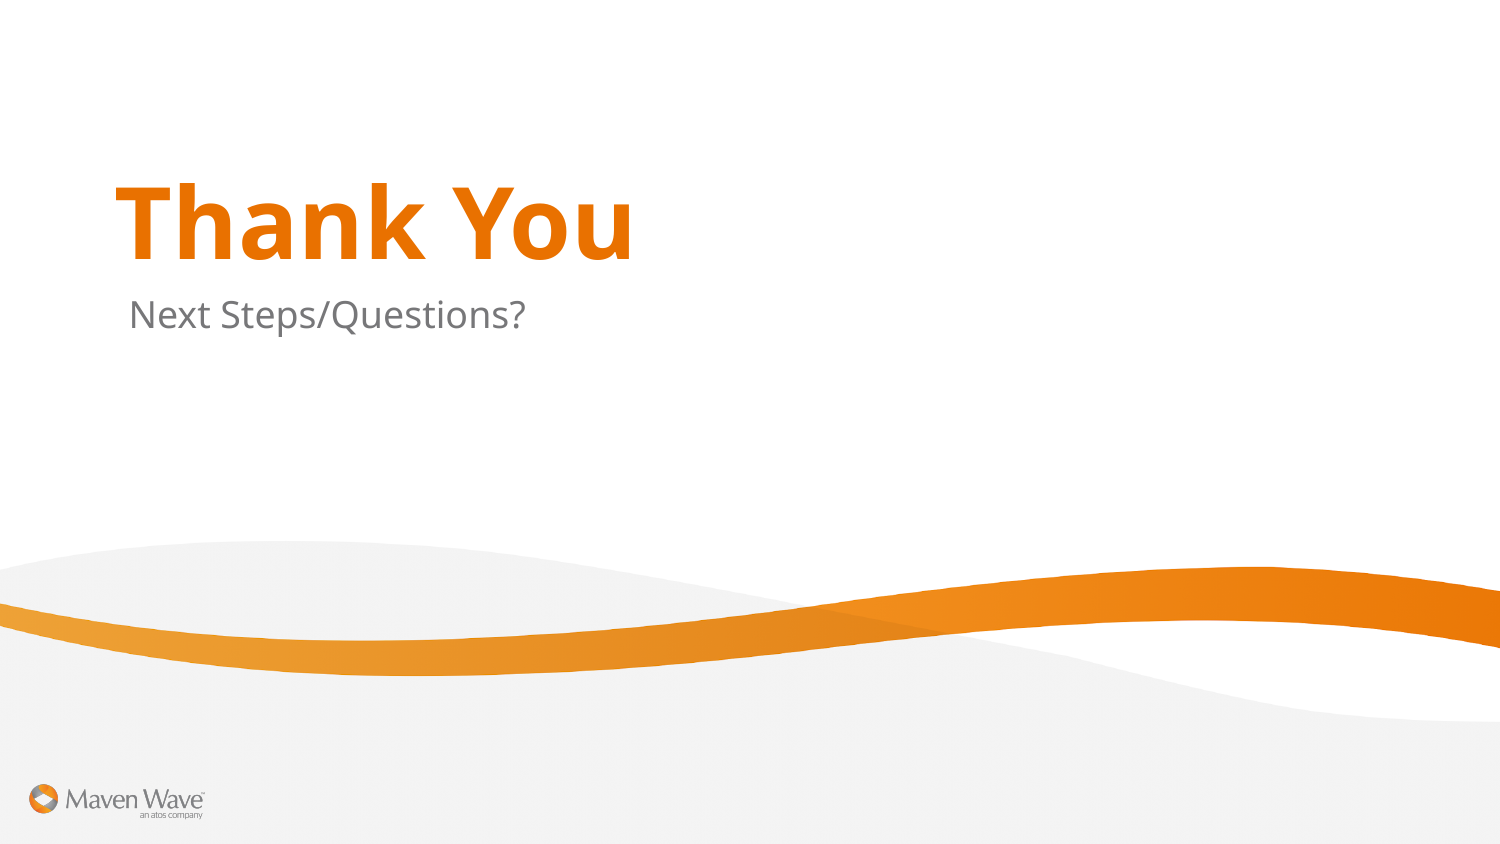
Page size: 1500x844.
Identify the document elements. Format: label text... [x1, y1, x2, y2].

picture [0, 0, 1500, 844]
text_box Next Steps/Questions? [113, 281, 554, 357]
title Thank You [103, 167, 843, 450]
